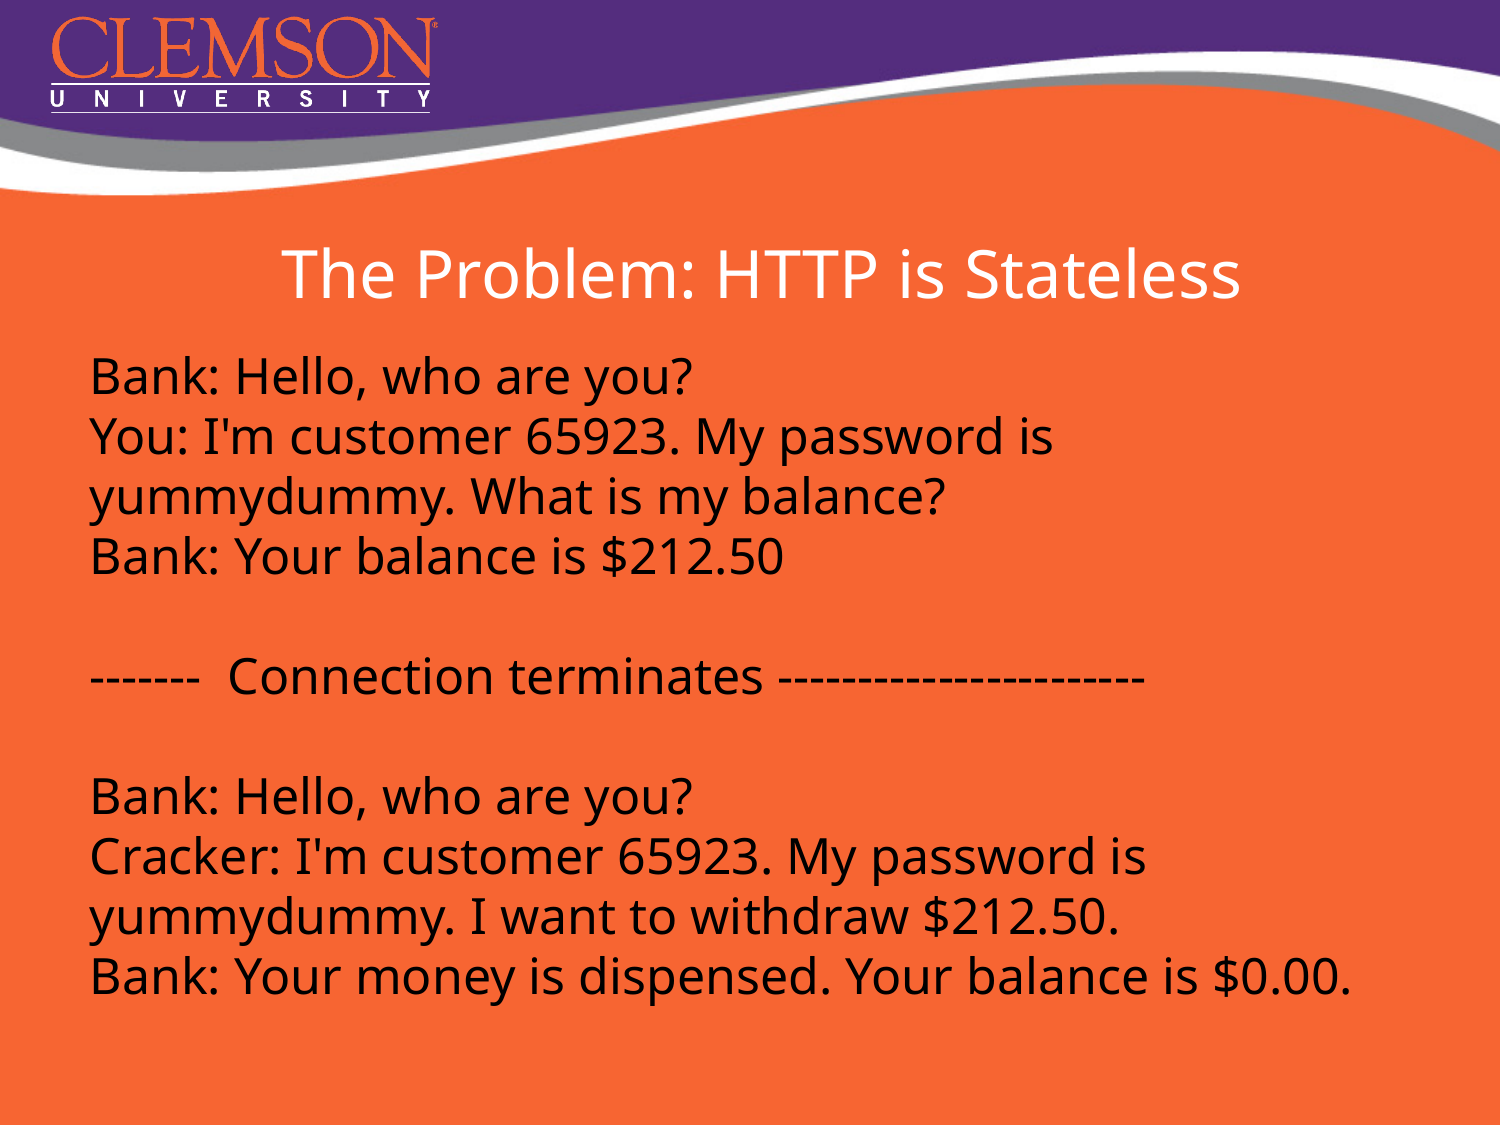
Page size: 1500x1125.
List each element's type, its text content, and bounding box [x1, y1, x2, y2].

text_box The Problem: HTTP is Stateless [75, 224, 1450, 320]
picture [0, 0, 1500, 1125]
text_box Bank: Hello, who are you? You: I'm customer 65923. My password is yummydummy. What is my balance? Bank: Your balance is $212.50 ------- Connection terminates ----------------------- Bank: Hello, who are you? Cracker: I'm customer 65923. My password is yummydummy. I want to withdraw $212.50. Bank: Your money is dispensed. Your balance is $0.00. [74, 337, 1438, 1013]
